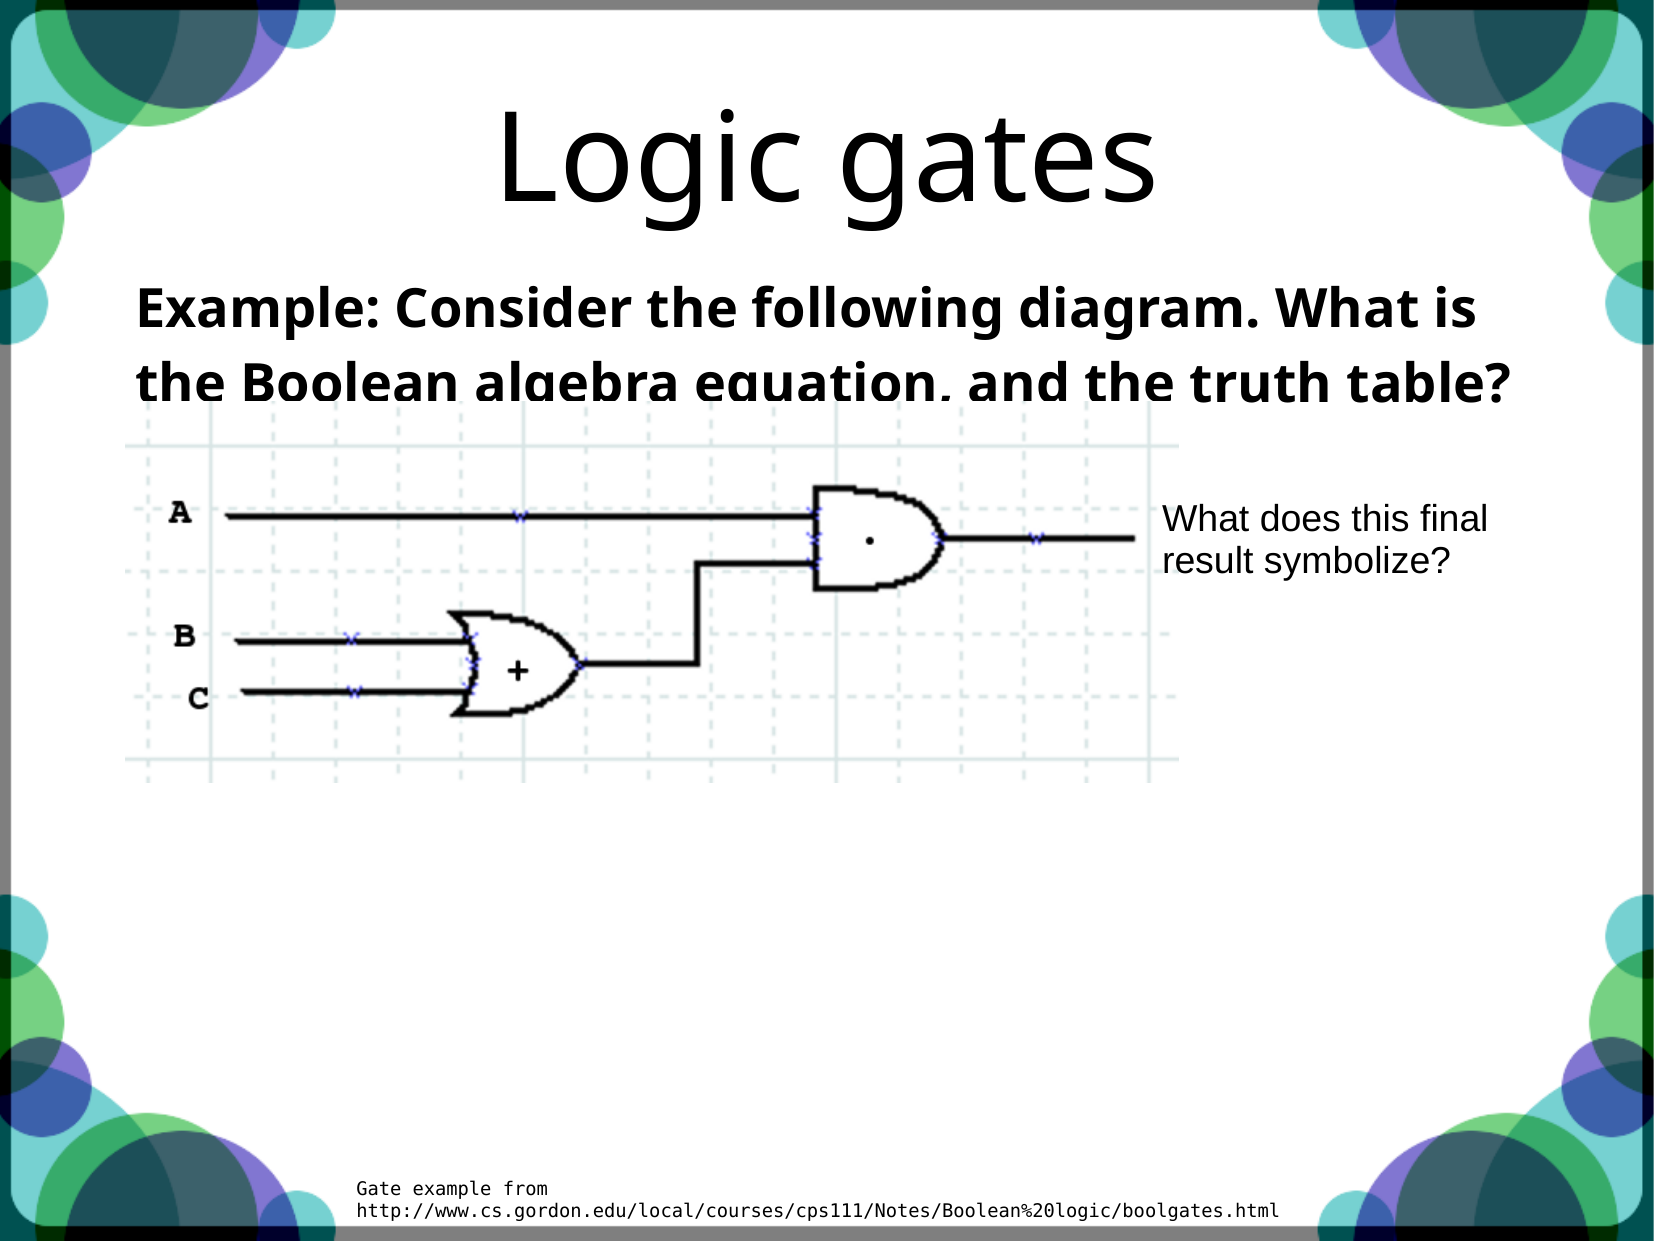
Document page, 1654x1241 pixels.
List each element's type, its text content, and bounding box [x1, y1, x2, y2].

picture [0, 0, 1654, 1241]
text_box Example: Consider the following diagram. What is the Boolean algebra equation, and the truth table? [135, 270, 1531, 490]
text_box What does this final result symbolize? [1147, 490, 1575, 632]
text_box Example: Consider the following diagram. What is the Boolean algebra equation, and the truth table? [135, 632, 1531, 943]
text_box Gate example from http://www.cs.gordon.edu/local/courses/cps111/Notes/Boolean%20logic/boolgates.html [341, 1170, 1300, 1230]
title Logic gates [82, 49, 1571, 257]
